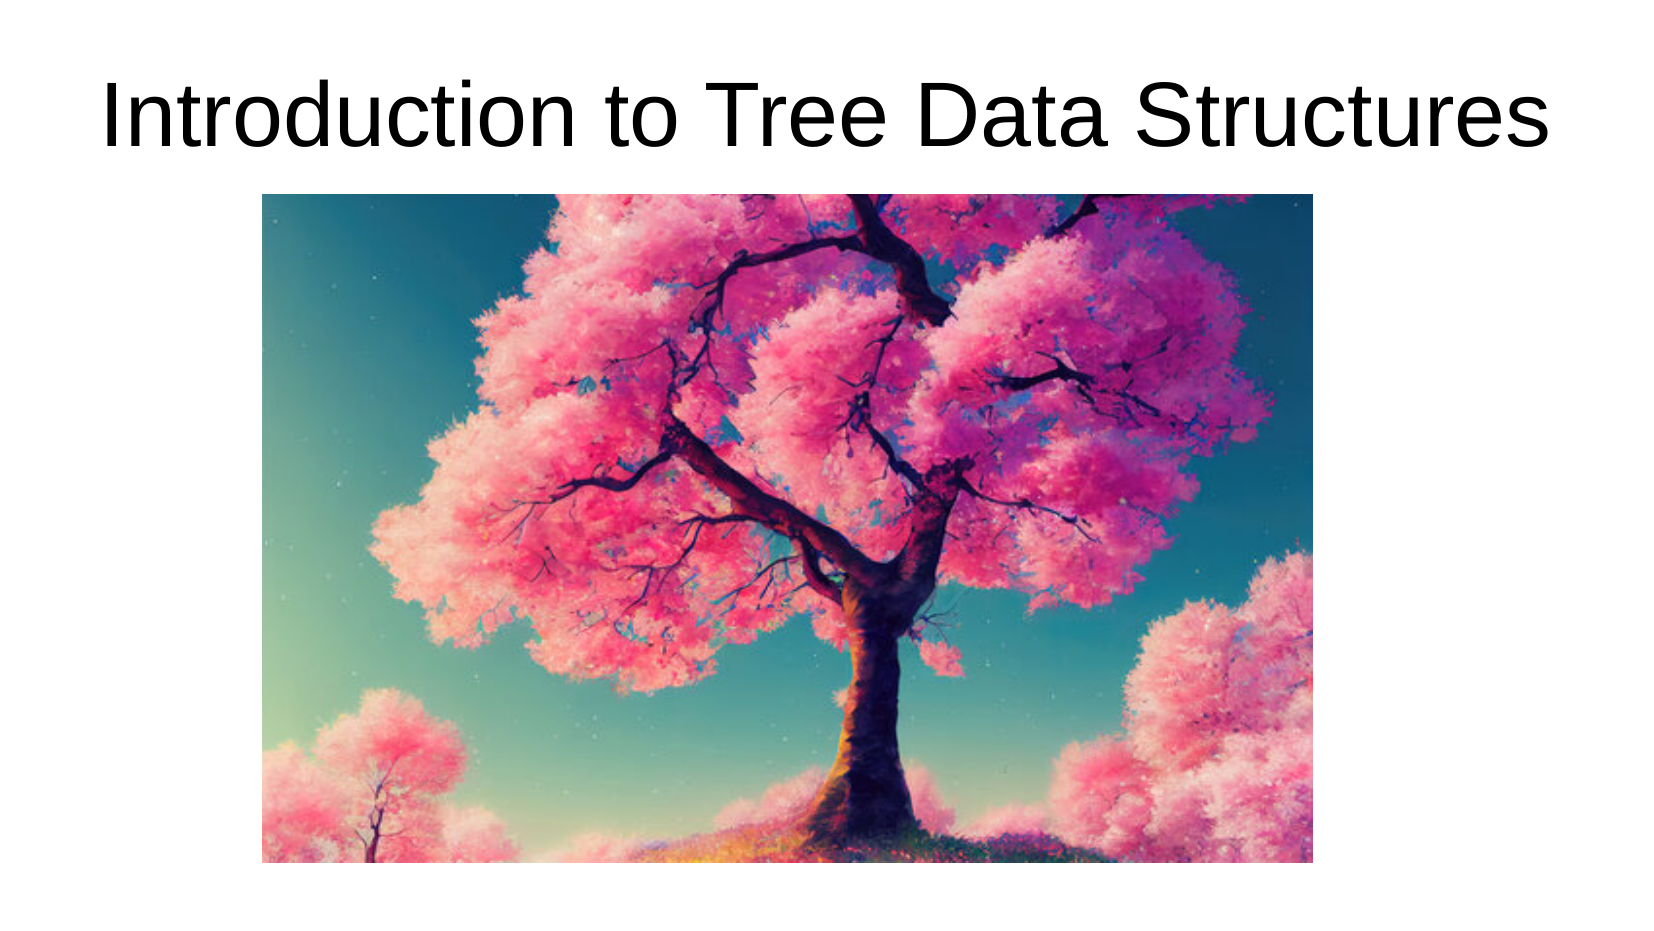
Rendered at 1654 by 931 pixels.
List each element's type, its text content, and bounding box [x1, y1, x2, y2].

picture [262, 194, 1313, 863]
title Introduction to Tree Data Structures [82, 37, 1571, 193]
